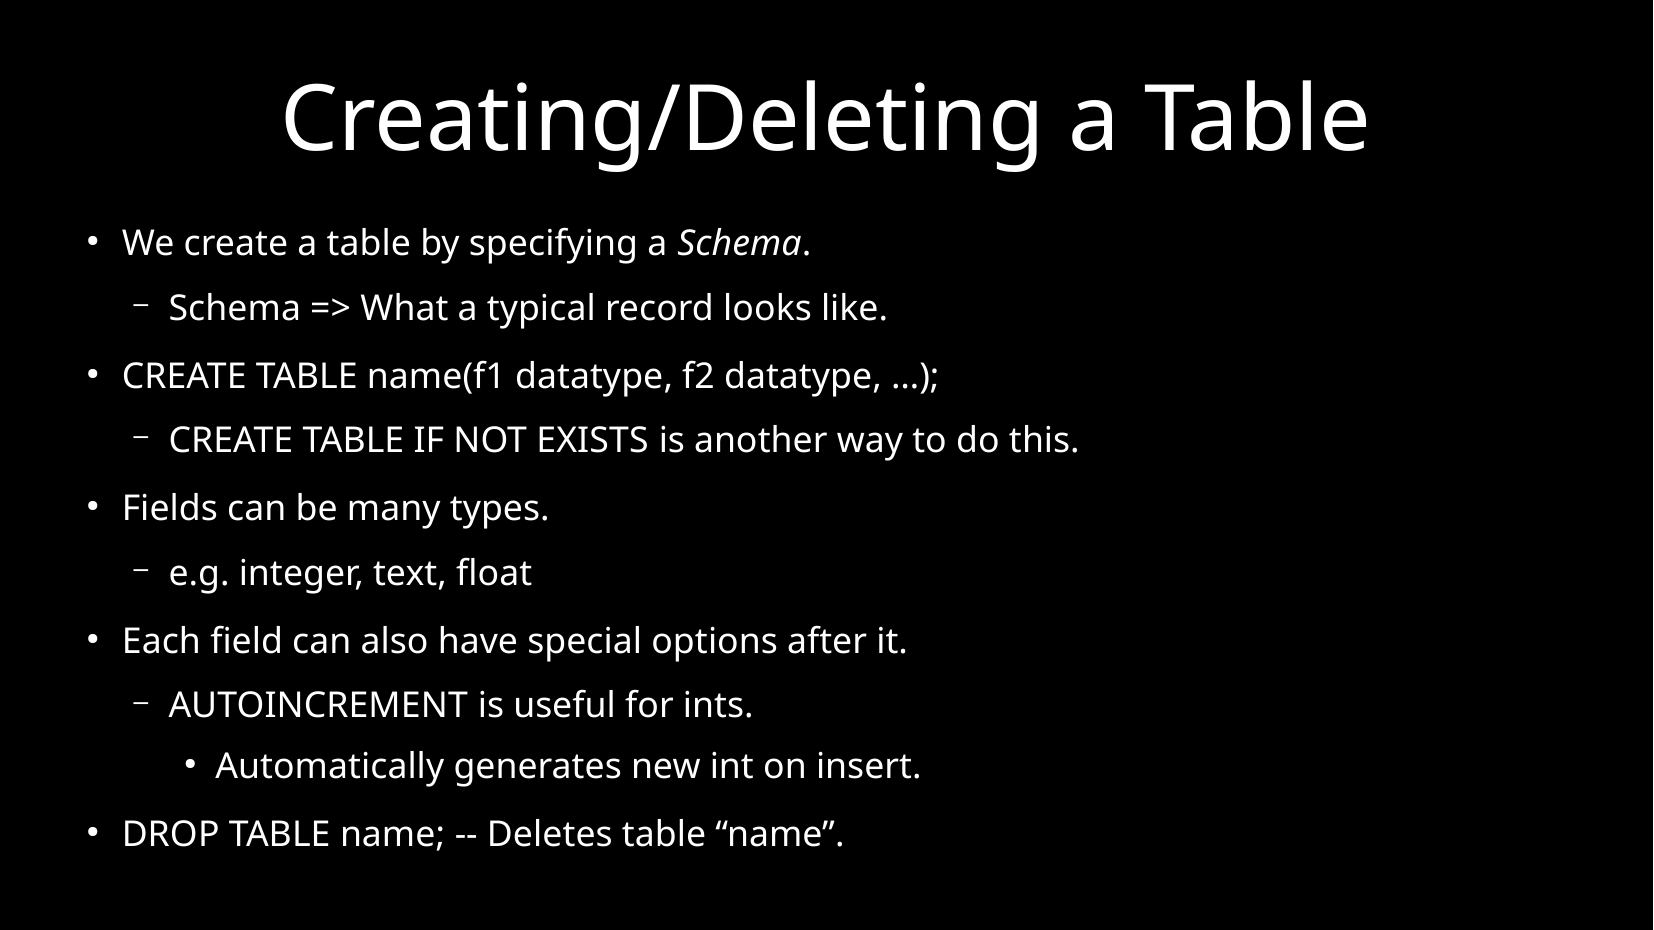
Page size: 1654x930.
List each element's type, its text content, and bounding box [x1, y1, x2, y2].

title Creating/Deleting a Table [82, 37, 1571, 193]
list We create a table by specifying a Schema. Schema => What a typical record looks like. CREATE TABLE name(f1 datatype, f2 datatype, …); CREATE TABLE IF NOT EXISTS is another way to do this. Fields can be many types. e.g. integer, text, float Each field can also have special options after it. AUTOINCREMENT is useful for ints. Automatically generates new int on insert. DROP TABLE name; -- Deletes table “name”. [75, 217, 1613, 863]
